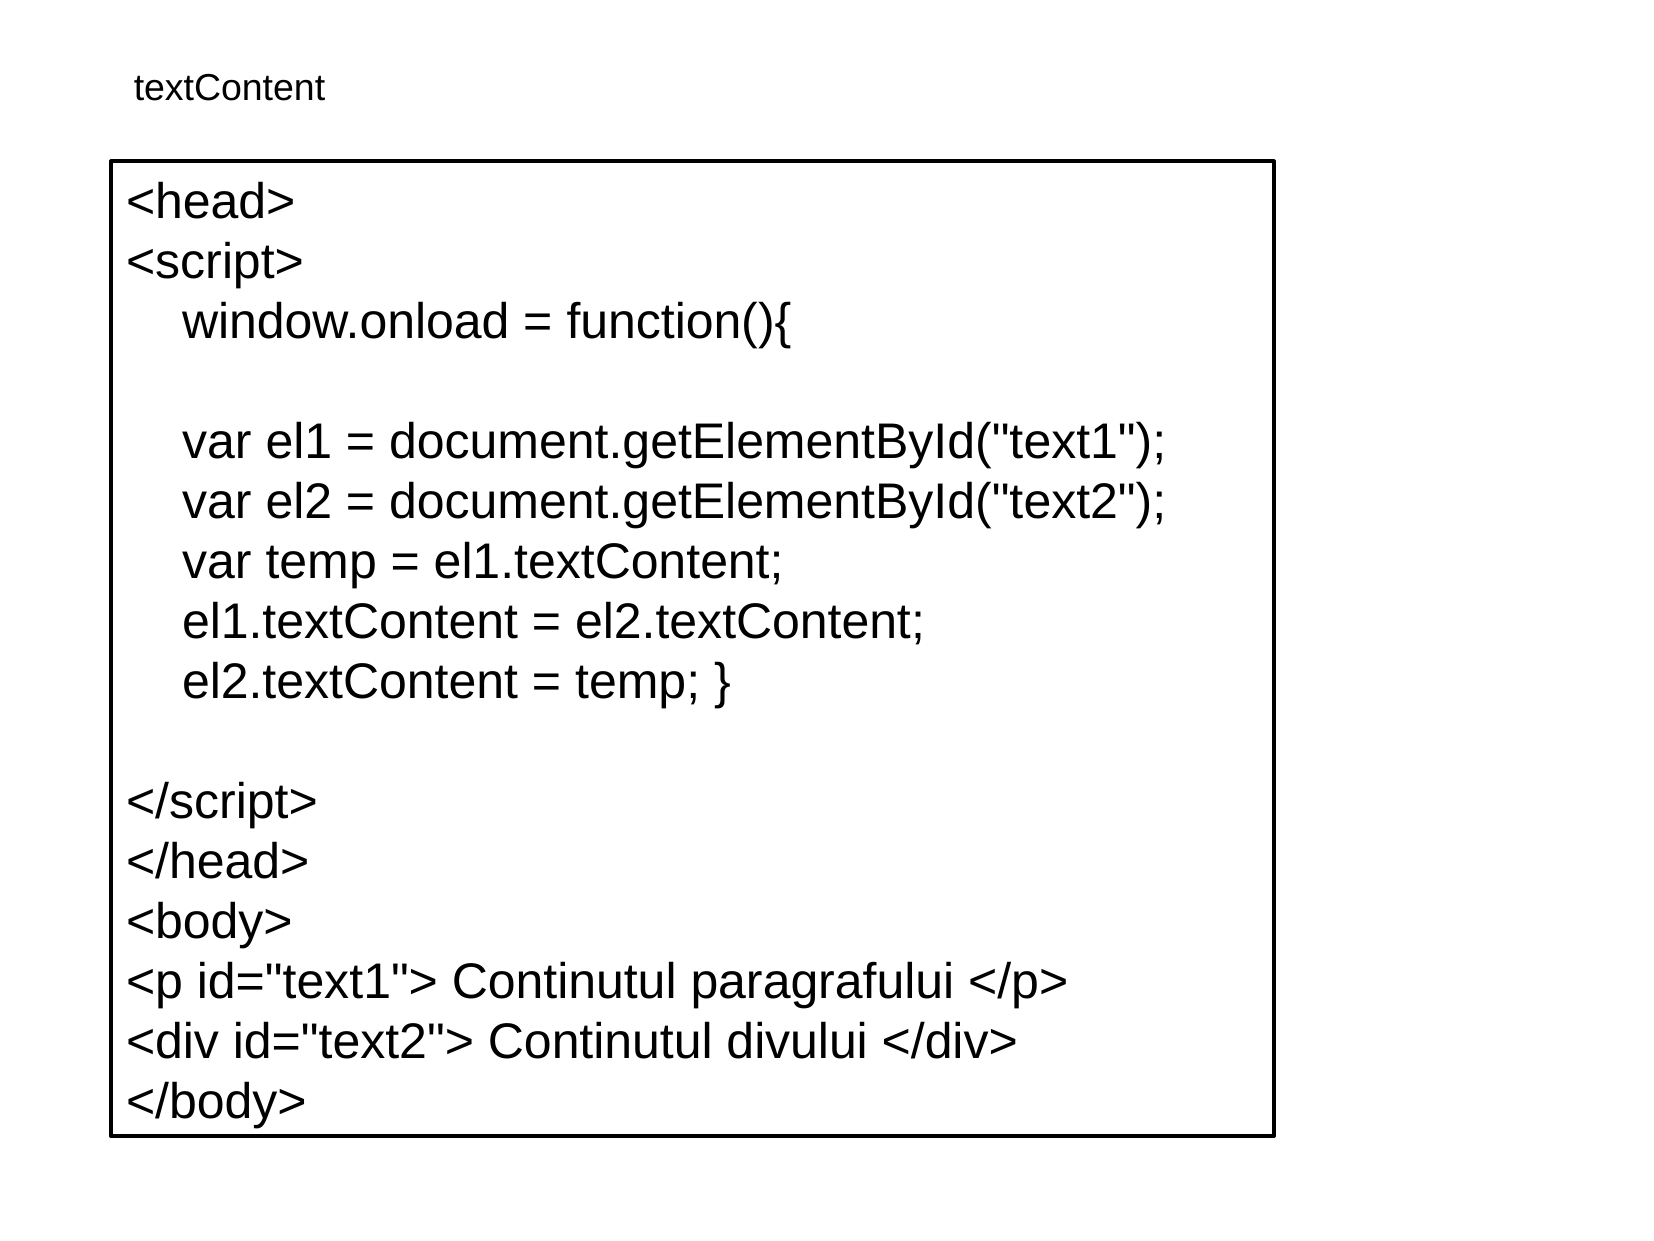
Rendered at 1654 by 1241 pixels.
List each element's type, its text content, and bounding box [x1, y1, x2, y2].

text_box textContent [118, 58, 341, 116]
text_box <head> <script> window.onload = function(){ var el1 = document.getElementById("text1"); var el2 = document.getElementById("text2"); var temp = el1.textContent; el1.textContent = el2.textContent; el2.textContent = temp; } </script> </head> <body> <p id="text1"> Continutul paragrafului </p> <div id="text2"> Continutul divului </div> </body> [111, 161, 1274, 1137]
